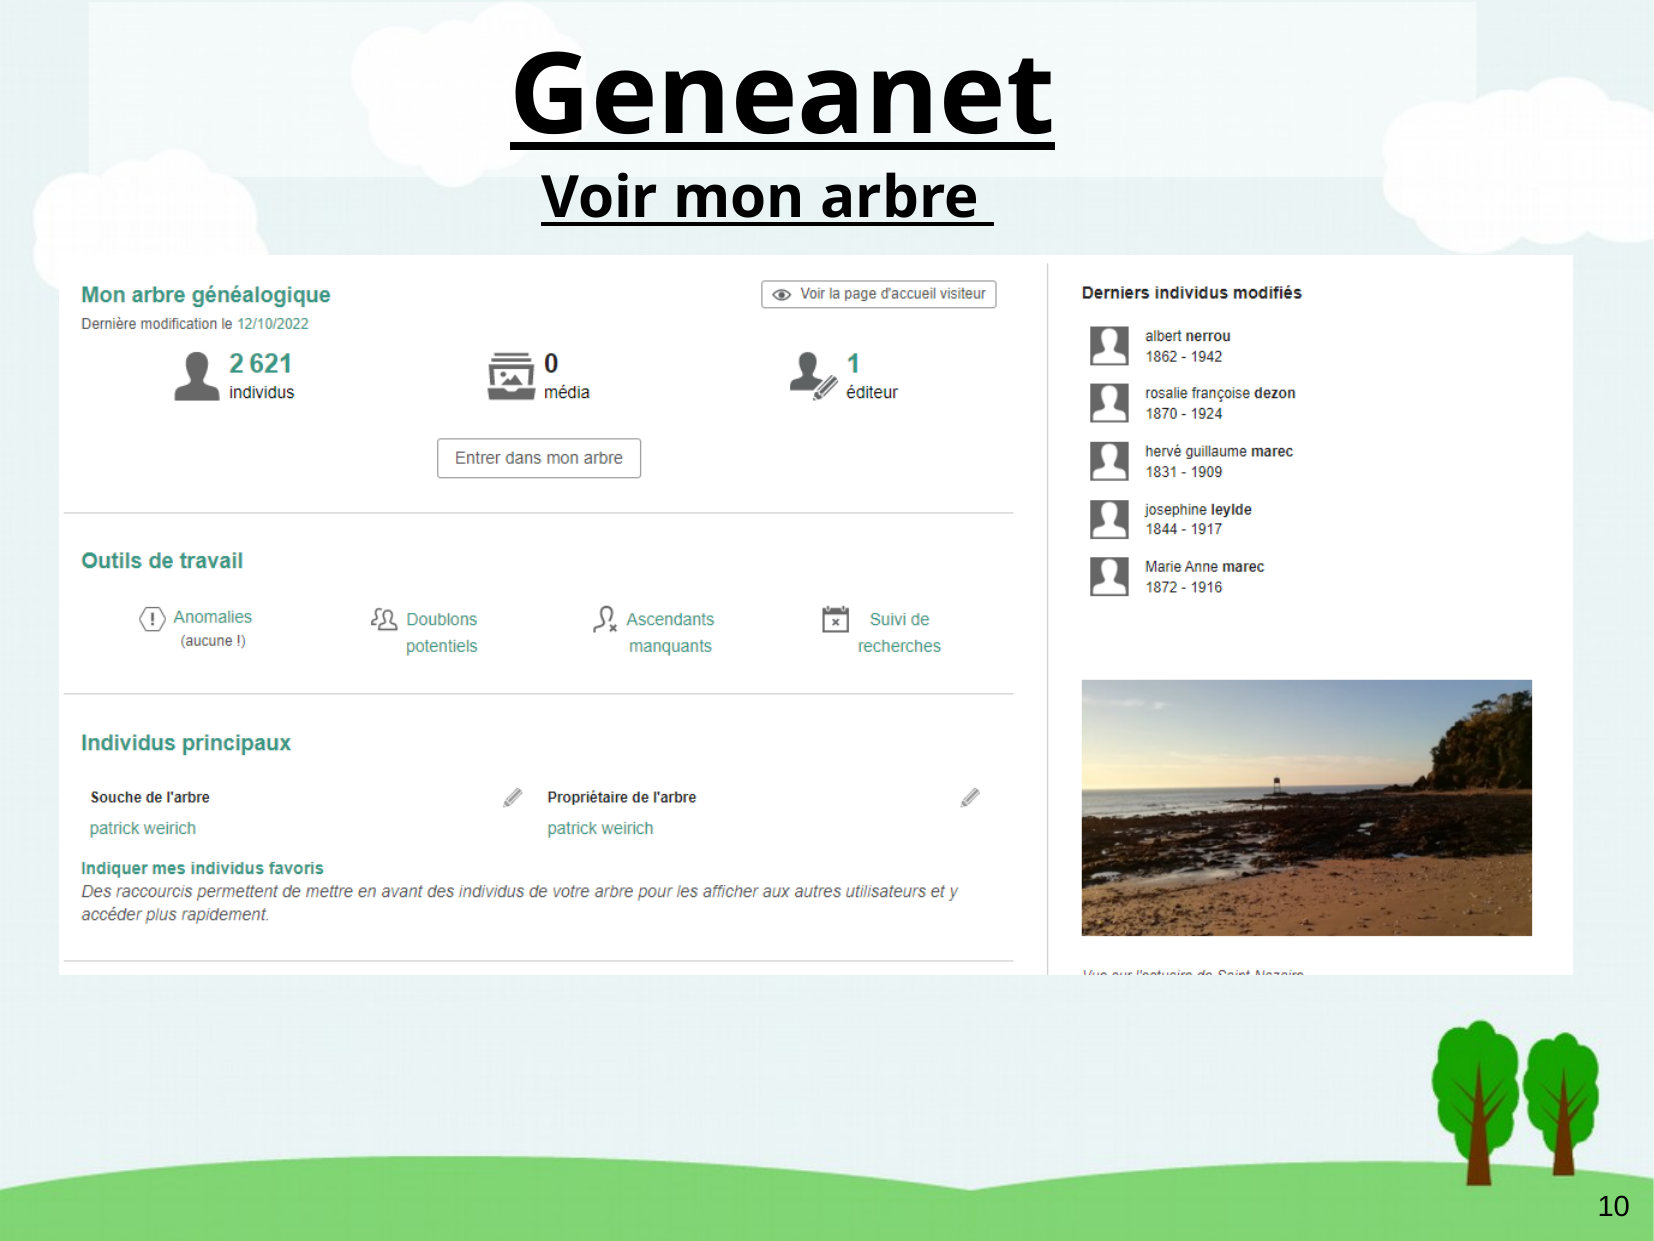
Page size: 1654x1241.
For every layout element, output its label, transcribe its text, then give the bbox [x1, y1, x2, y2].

title Geneanet [88, 2, 1477, 147]
text_box Voir mon arbre [0, 147, 1536, 296]
picture [0, 0, 1654, 1241]
